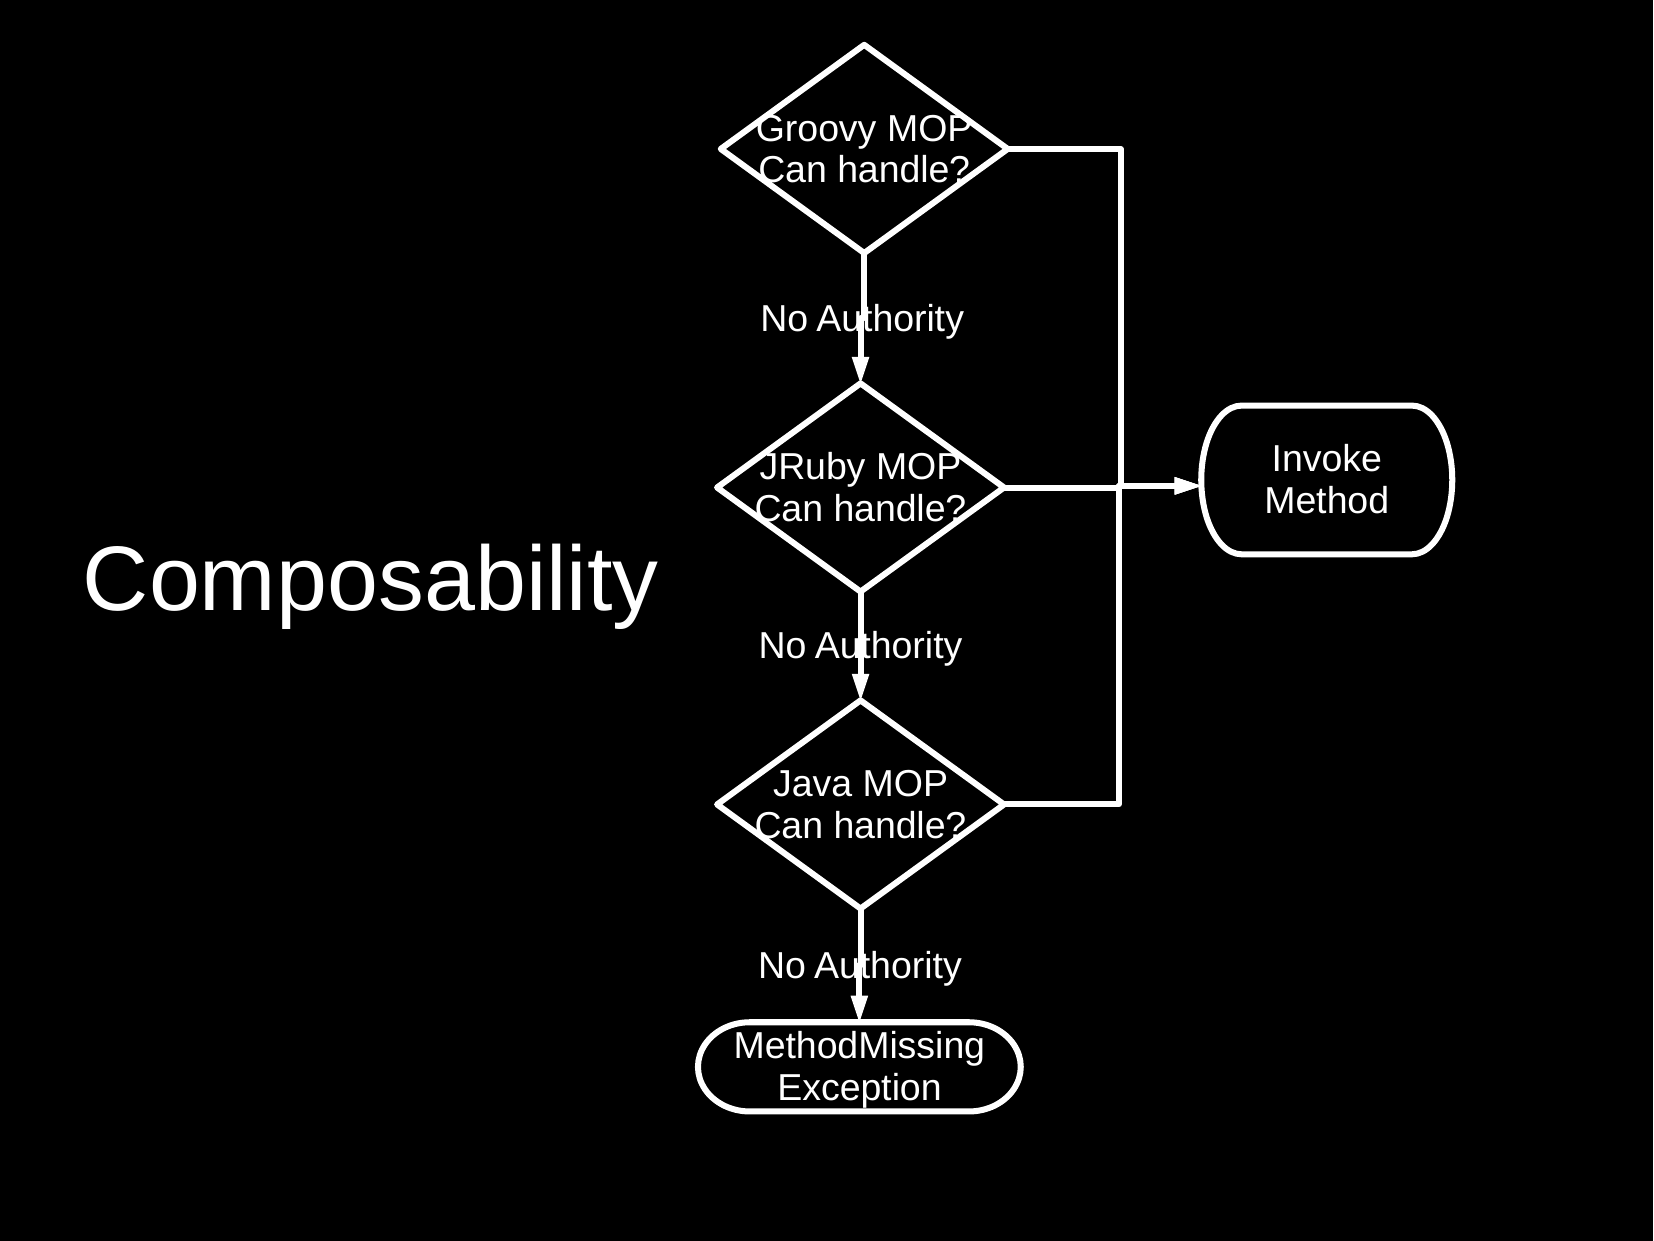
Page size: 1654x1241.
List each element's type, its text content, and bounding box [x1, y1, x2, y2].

text_box MethodMissing Exception [697, 1022, 1021, 1112]
text_box Groovy MOP Can handle? [720, 44, 1008, 253]
text_box JRuby MOP Can handle? [717, 383, 1004, 592]
title Composability [0, 482, 743, 676]
text_box Java MOP Can handle? [717, 700, 1004, 909]
text_box Invoke Method [1201, 405, 1453, 555]
